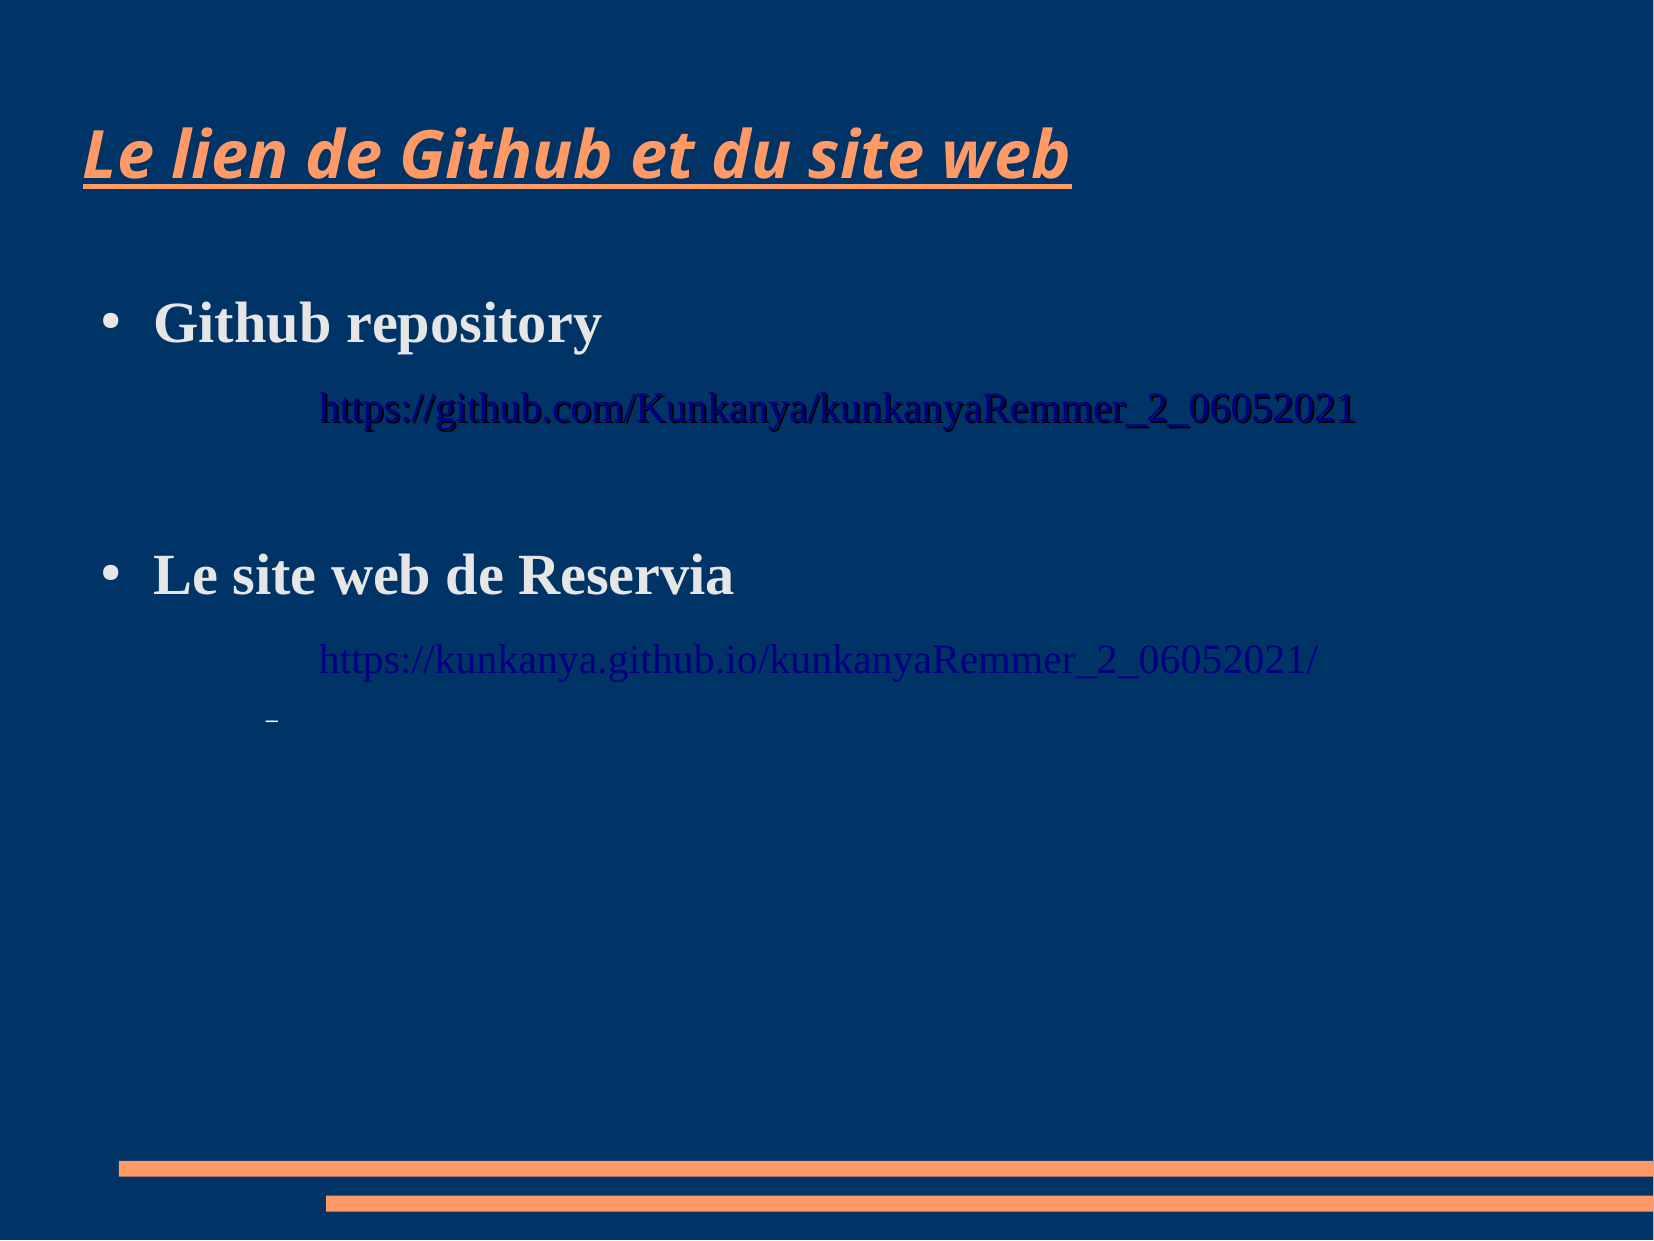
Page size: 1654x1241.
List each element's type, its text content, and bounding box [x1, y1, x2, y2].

title Le lien de Github et du site web [82, 49, 1571, 257]
list Github repository https://github.com/Kunkanya/kunkanyaRemmer_2_06052021 Le site web de Reservia https://kunkanya.github.io/kunkanyaRemmer_2_06052021/ [82, 290, 1571, 1109]
